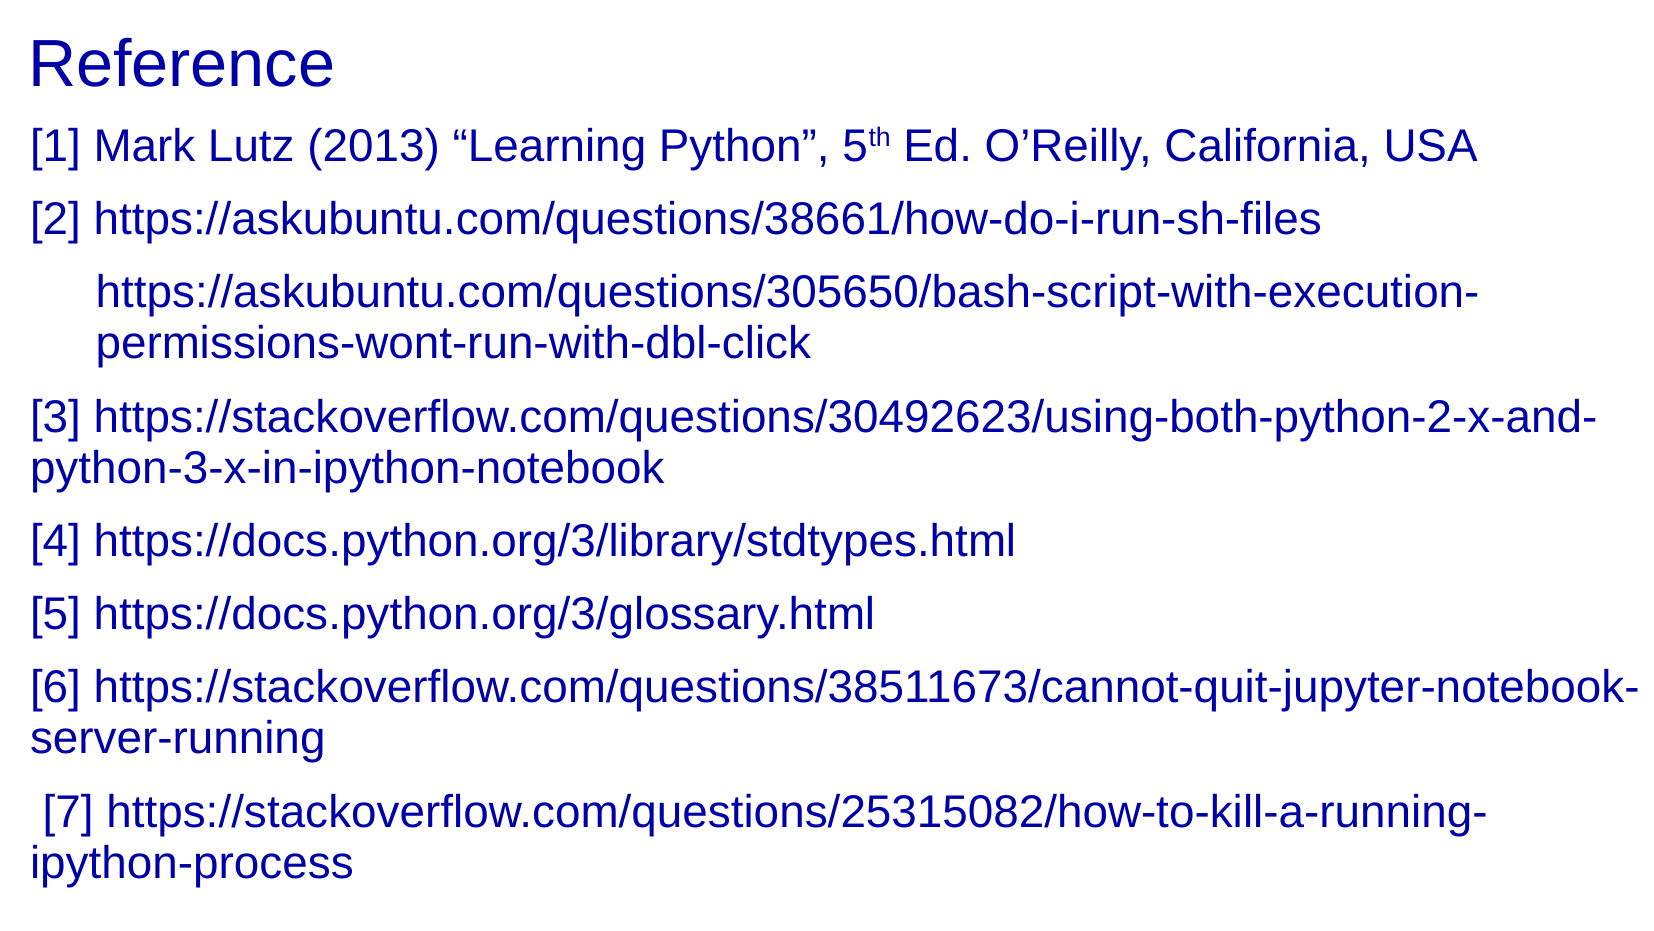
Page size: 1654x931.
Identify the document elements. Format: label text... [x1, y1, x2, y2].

title Reference [28, 21, 1626, 106]
list [1] Mark Lutz (2013) “Learning Python”, 5th Ed. O’Reilly, California, USA [2] https://askubuntu.com/questions/38661/how-do-i-run-sh-files https://askubuntu.com/questions/305650/bash-script-with-execution-permissions-wont-run-with-dbl-click [3] https://stackoverflow.com/questions/30492623/using-both-python-2-x-and-python-3-x-in-ipython-notebook [4] https://docs.python.org/3/library/stdtypes.html [5] https://docs.python.org/3/glossary.html [6] https://stackoverflow.com/questions/38511673/cannot-quit-jupyter-notebook-server-running [7] https://stackoverflow.com/questions/25315082/how-to-kill-a-running-ipython-process [30, 120, 1645, 916]
